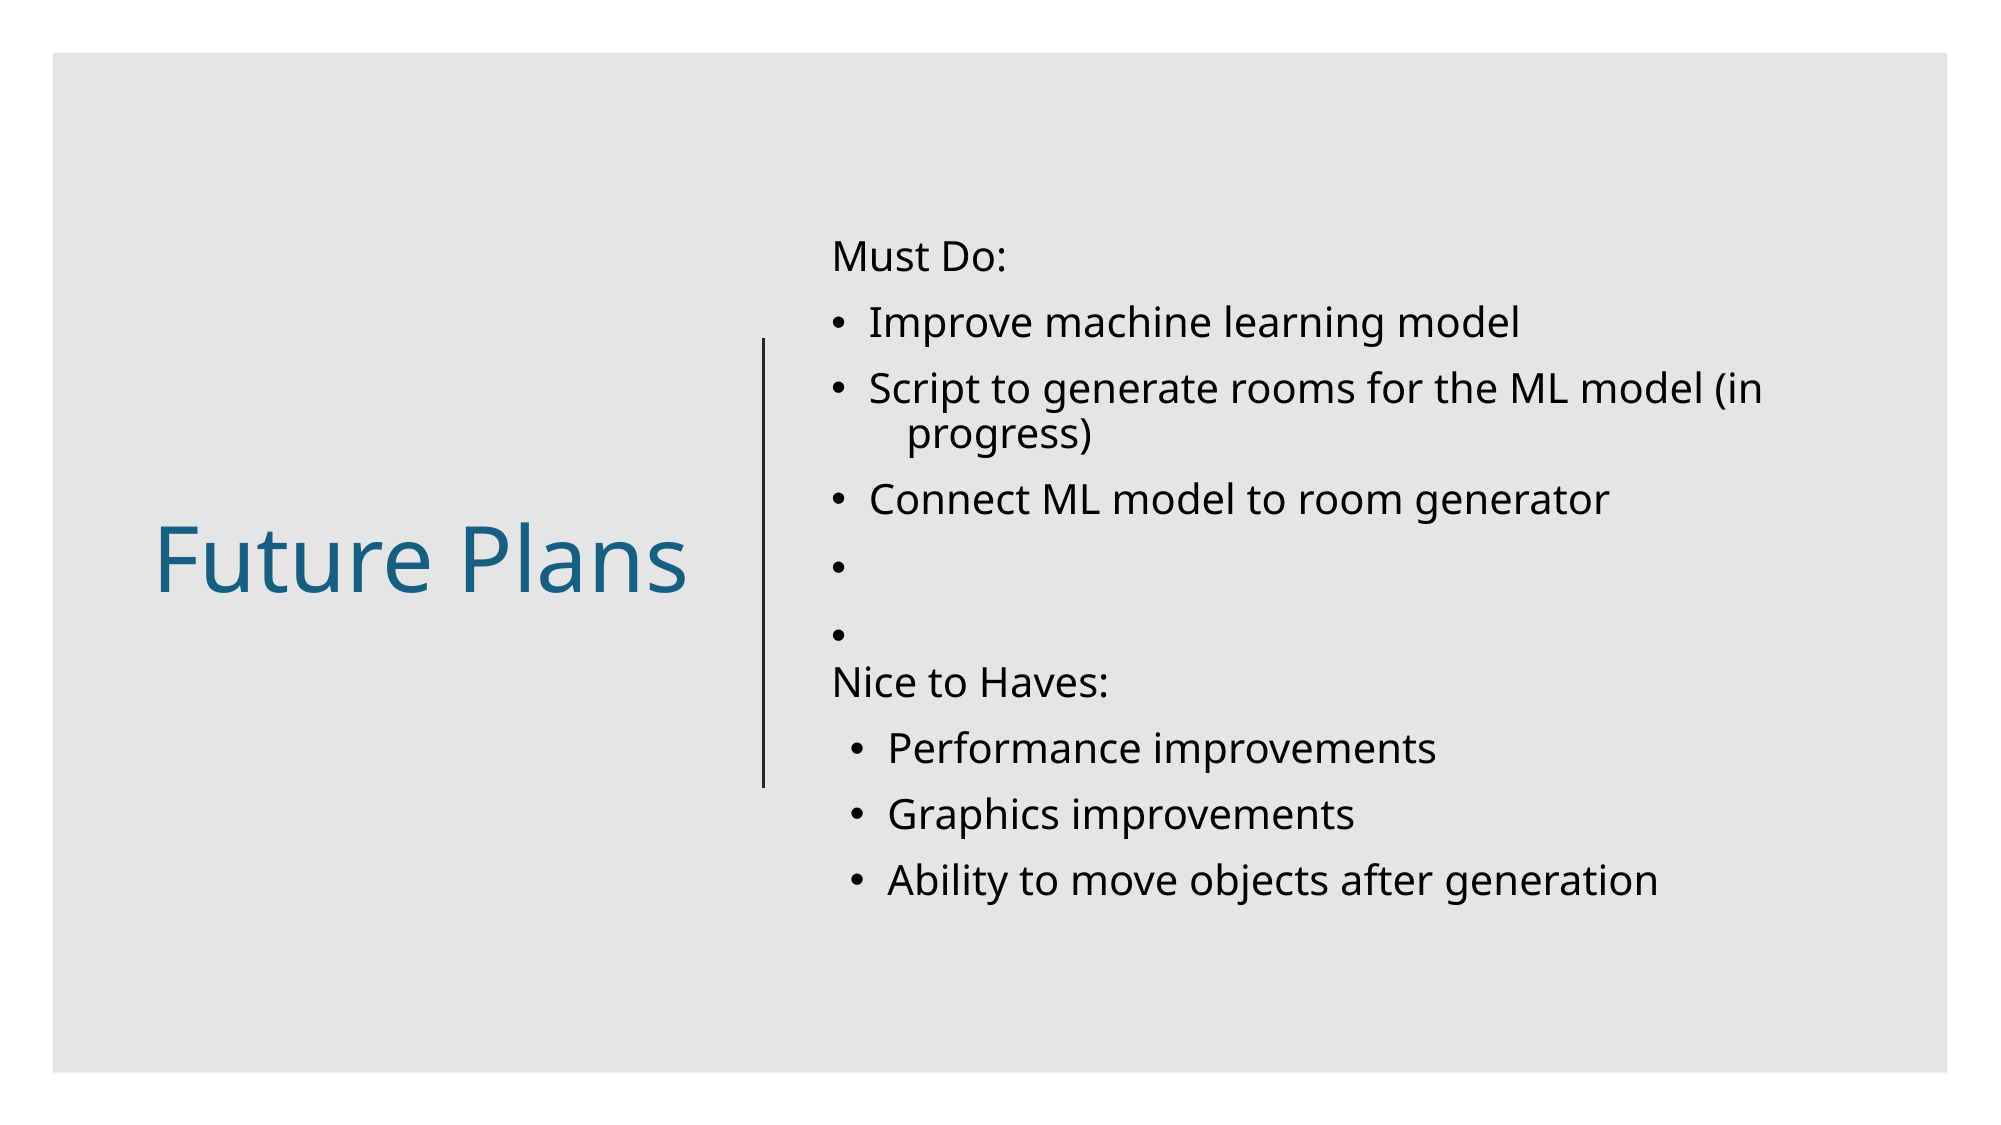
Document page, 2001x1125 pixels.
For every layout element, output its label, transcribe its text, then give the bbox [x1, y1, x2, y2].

title Future Plans [137, 158, 711, 967]
text_box Nice to Haves: Performance improvements Graphics improvements Ability to move objects after generation [816, 654, 1842, 1015]
text_box [53, 53, 1947, 1073]
list Must Do: Improve machine learning model Script to generate rooms for the ML model (in progress) Connect ML model to room generator [816, 228, 1842, 634]
